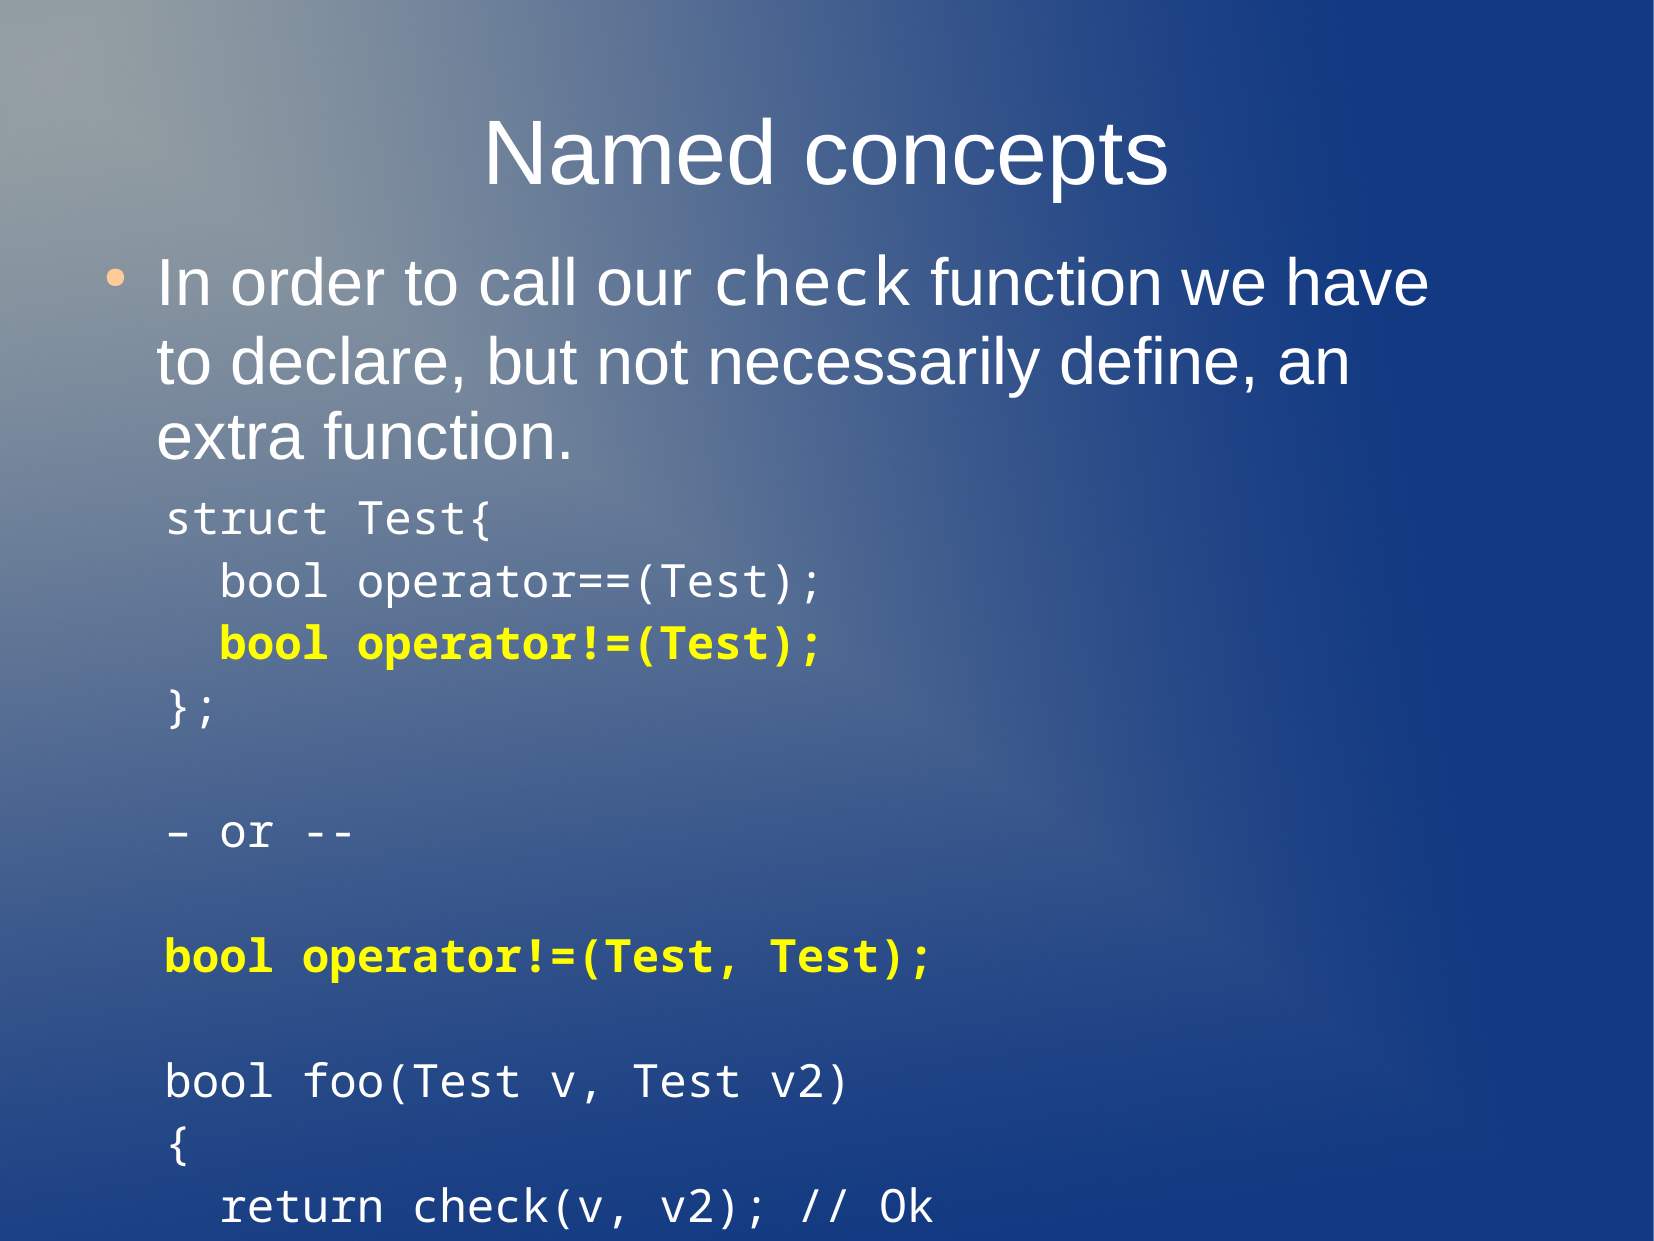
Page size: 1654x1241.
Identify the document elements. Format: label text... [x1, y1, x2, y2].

picture [0, 0, 1654, 1241]
picture [887, 1192, 900, 1219]
list In order to call our check function we have to declare, but not necessarily define, an extra function. [85, 233, 1467, 462]
text_box struct Test{ bool operator==(Test); bool operator!=(Test); }; – or -- bool operator!=(Test, Test); bool foo(Test v, Test v2) { return check(v, v2); // Ok } [133, 478, 887, 1241]
picture [887, 942, 892, 977]
title Named concepts [82, 49, 1571, 257]
